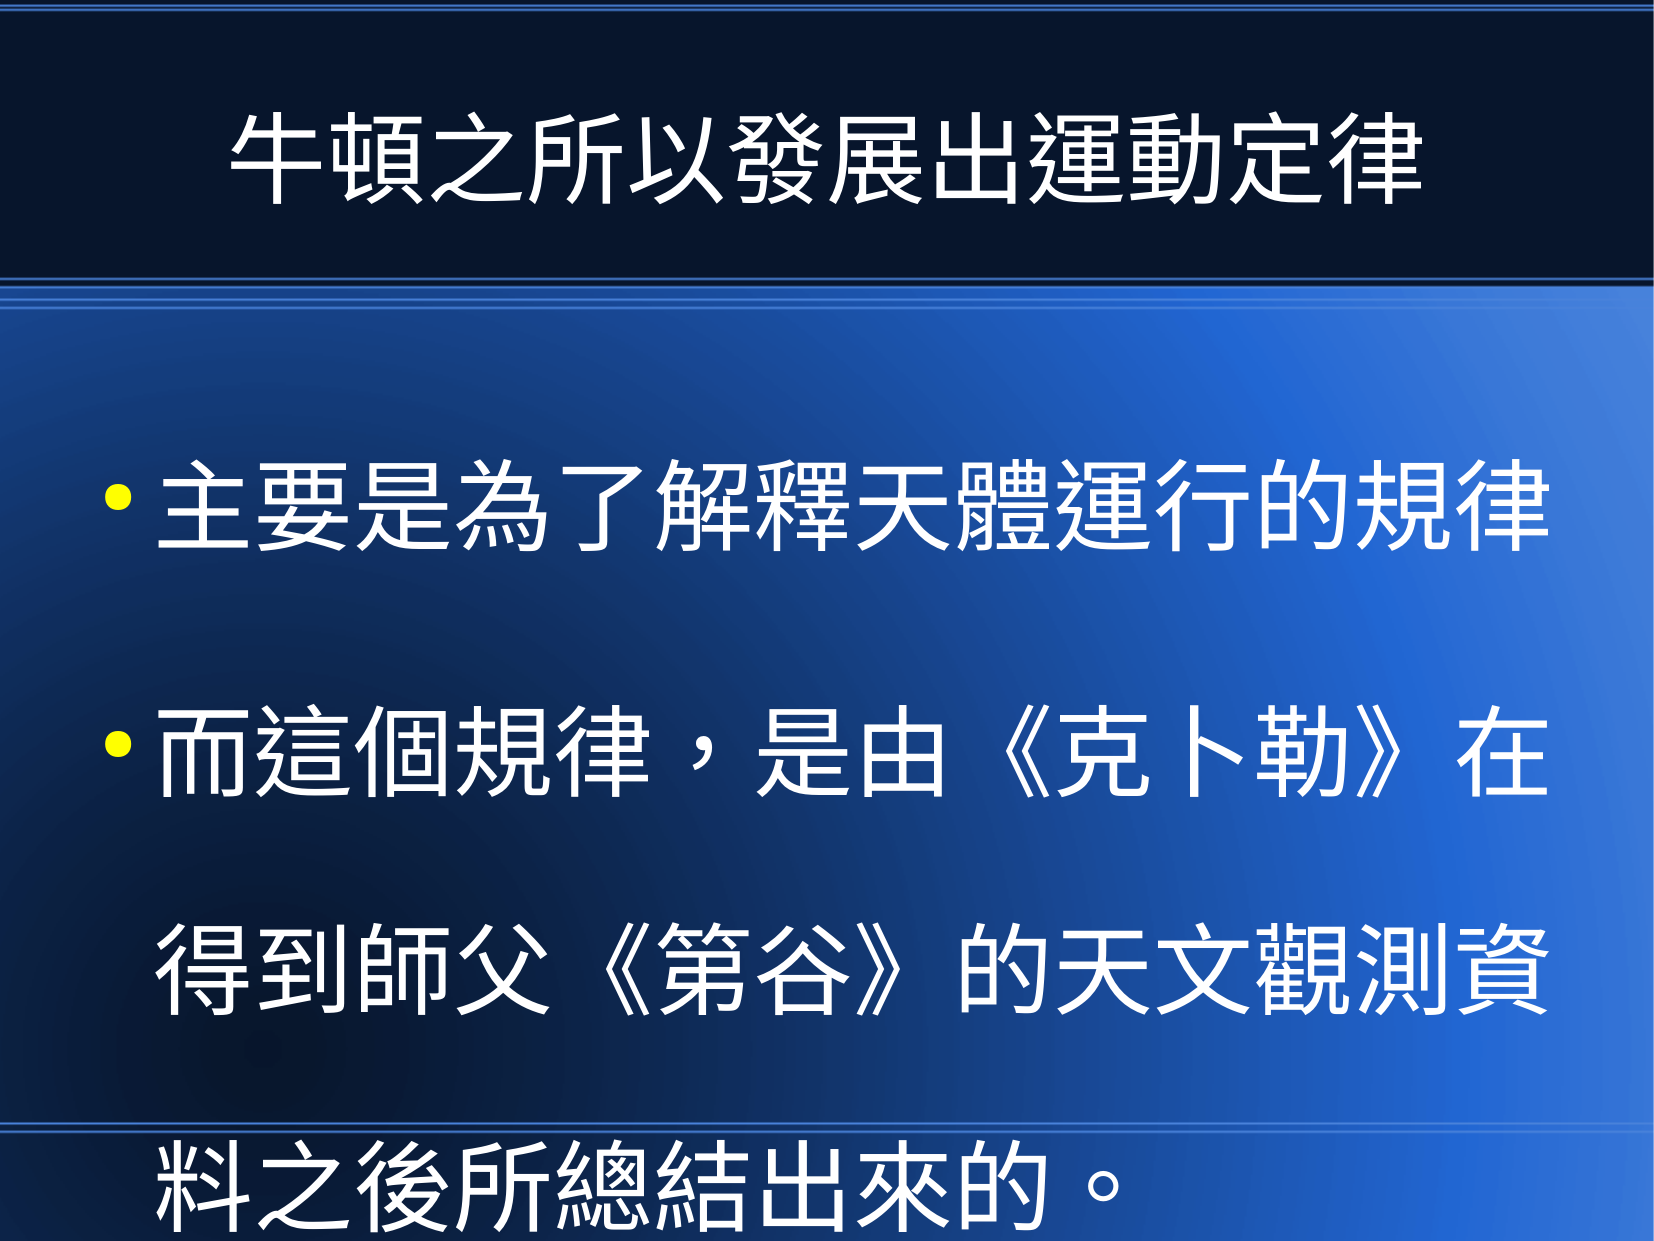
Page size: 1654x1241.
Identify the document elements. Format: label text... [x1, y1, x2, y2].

list 主要是為了解釋天體運行的規律 而這個規律，是由《克卜勒》在得到師父《第谷》的天文觀測資料之後所總結出來的。 [82, 355, 1571, 1241]
picture [0, 0, 1654, 1241]
title 牛頓之所以發展出運動定律 [82, 49, 1571, 257]
